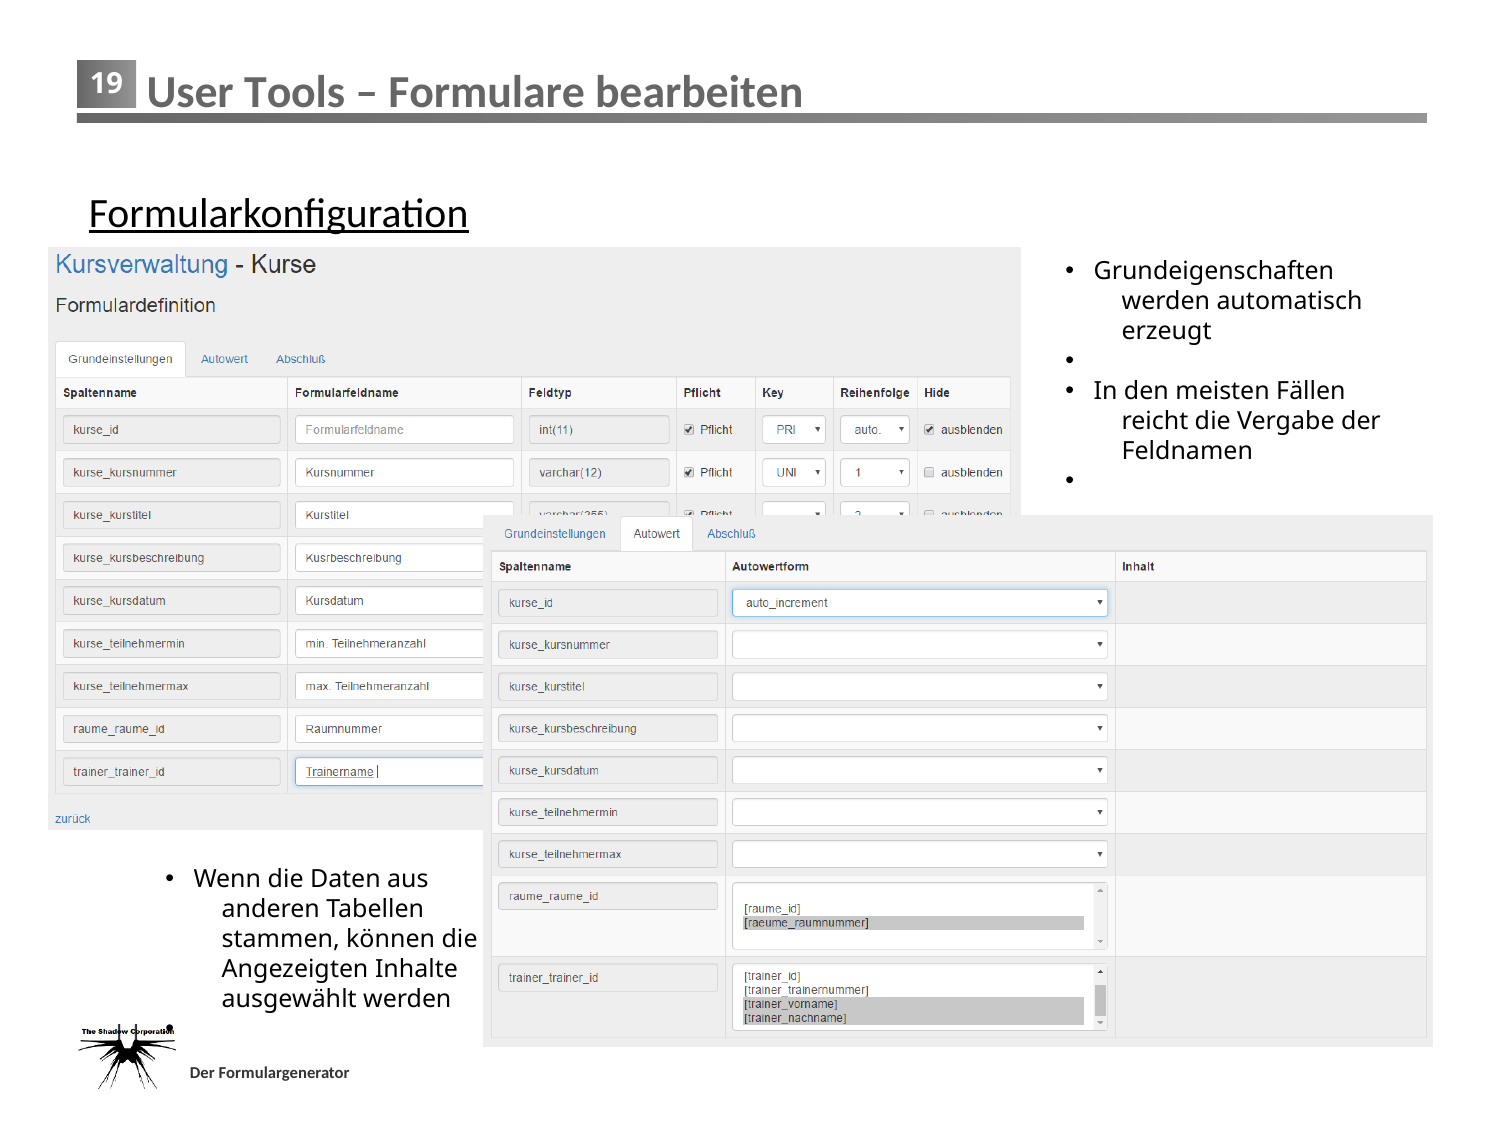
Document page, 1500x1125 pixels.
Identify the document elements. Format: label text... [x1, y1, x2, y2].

title User Tools – Formulare bearbeiten [131, 54, 1433, 125]
picture [48, 247, 1433, 1047]
text_box Formularkonfiguration [74, 123, 1424, 515]
text_box Wenn die Daten aus anderen Tabellen stammen, können die Angezeigten Inhalte ausgewählt werden [150, 855, 524, 1053]
text_box Formularkonfiguration [74, 830, 1424, 1058]
text_box Grundeigenschaften werden automatisch erzeugt In den meisten Fällen reicht die Vergabe der Feldnamen [1050, 247, 1424, 505]
